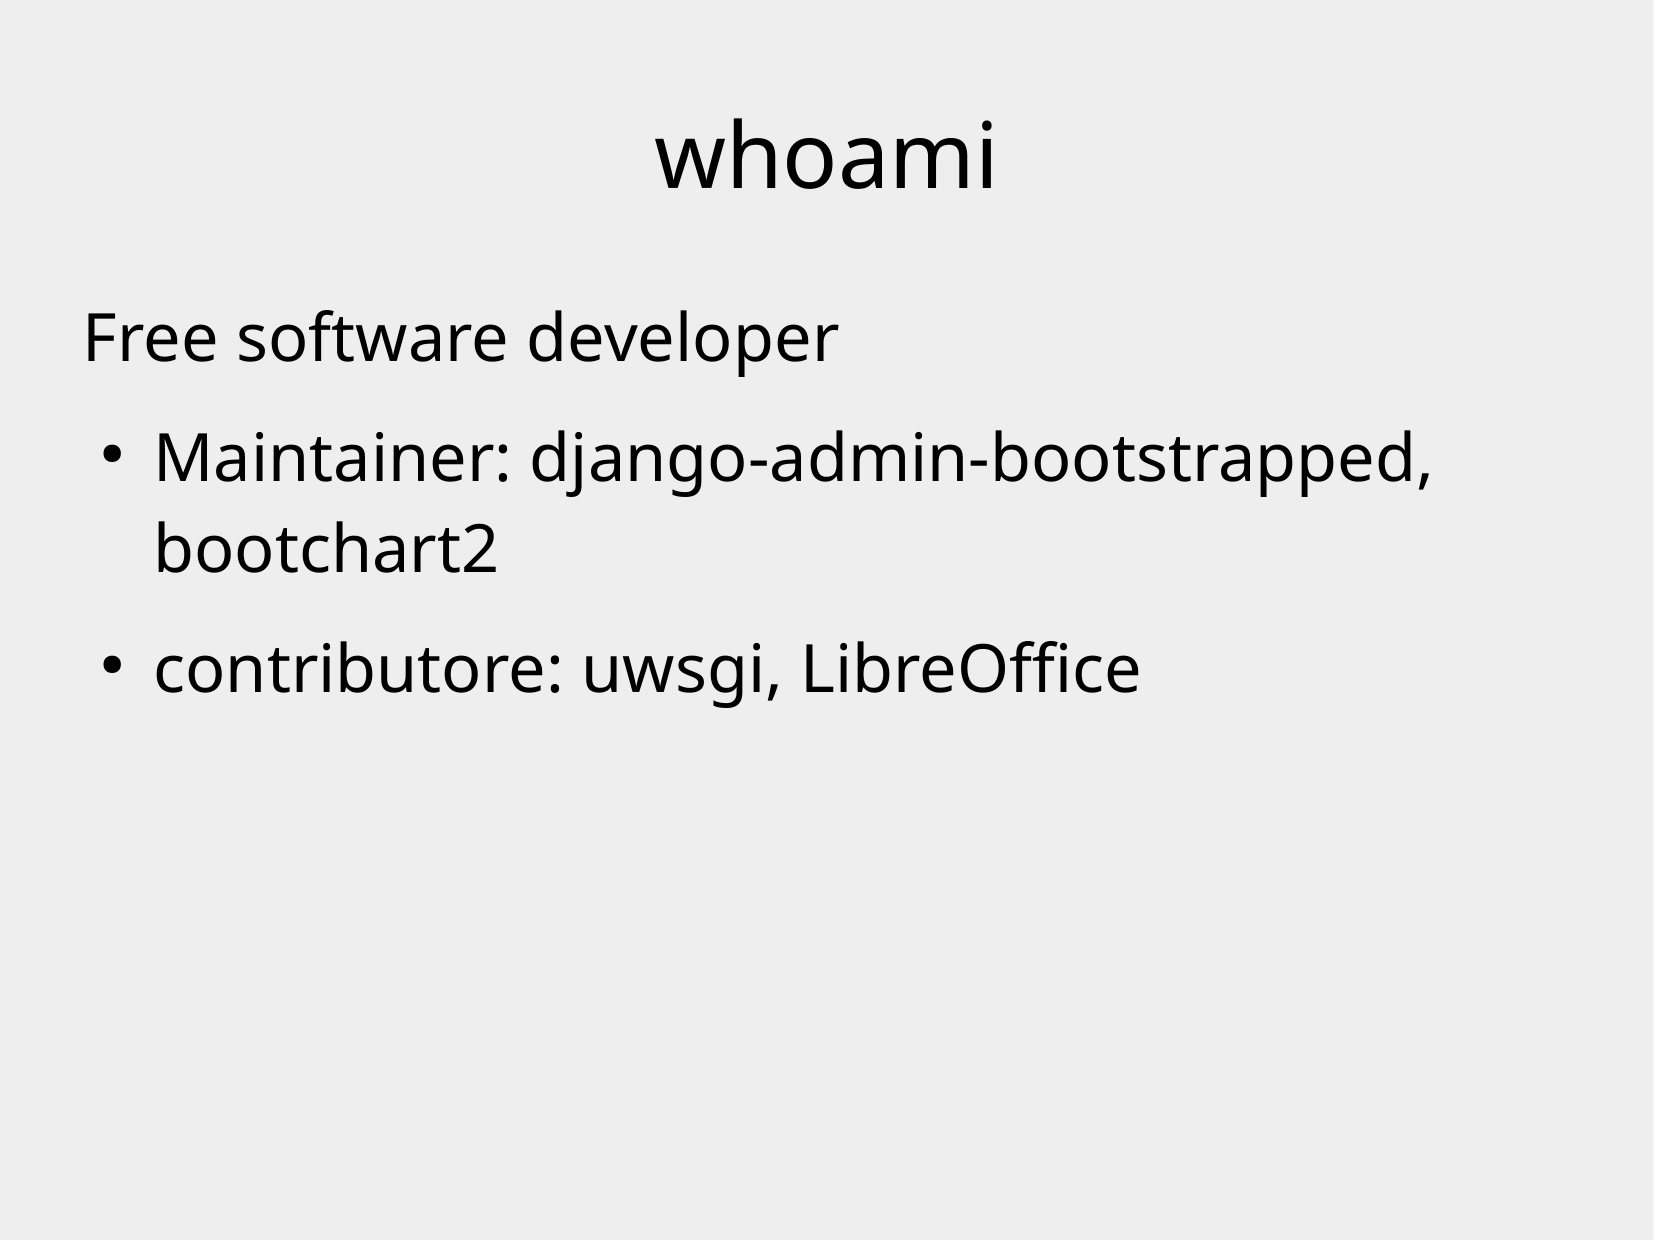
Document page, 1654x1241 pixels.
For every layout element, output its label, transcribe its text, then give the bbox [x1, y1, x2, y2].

title whoami [82, 49, 1571, 257]
list Free software developer Maintainer: django-admin-bootstrapped, bootchart2 contributore: uwsgi, LibreOffice [82, 290, 1571, 1010]
